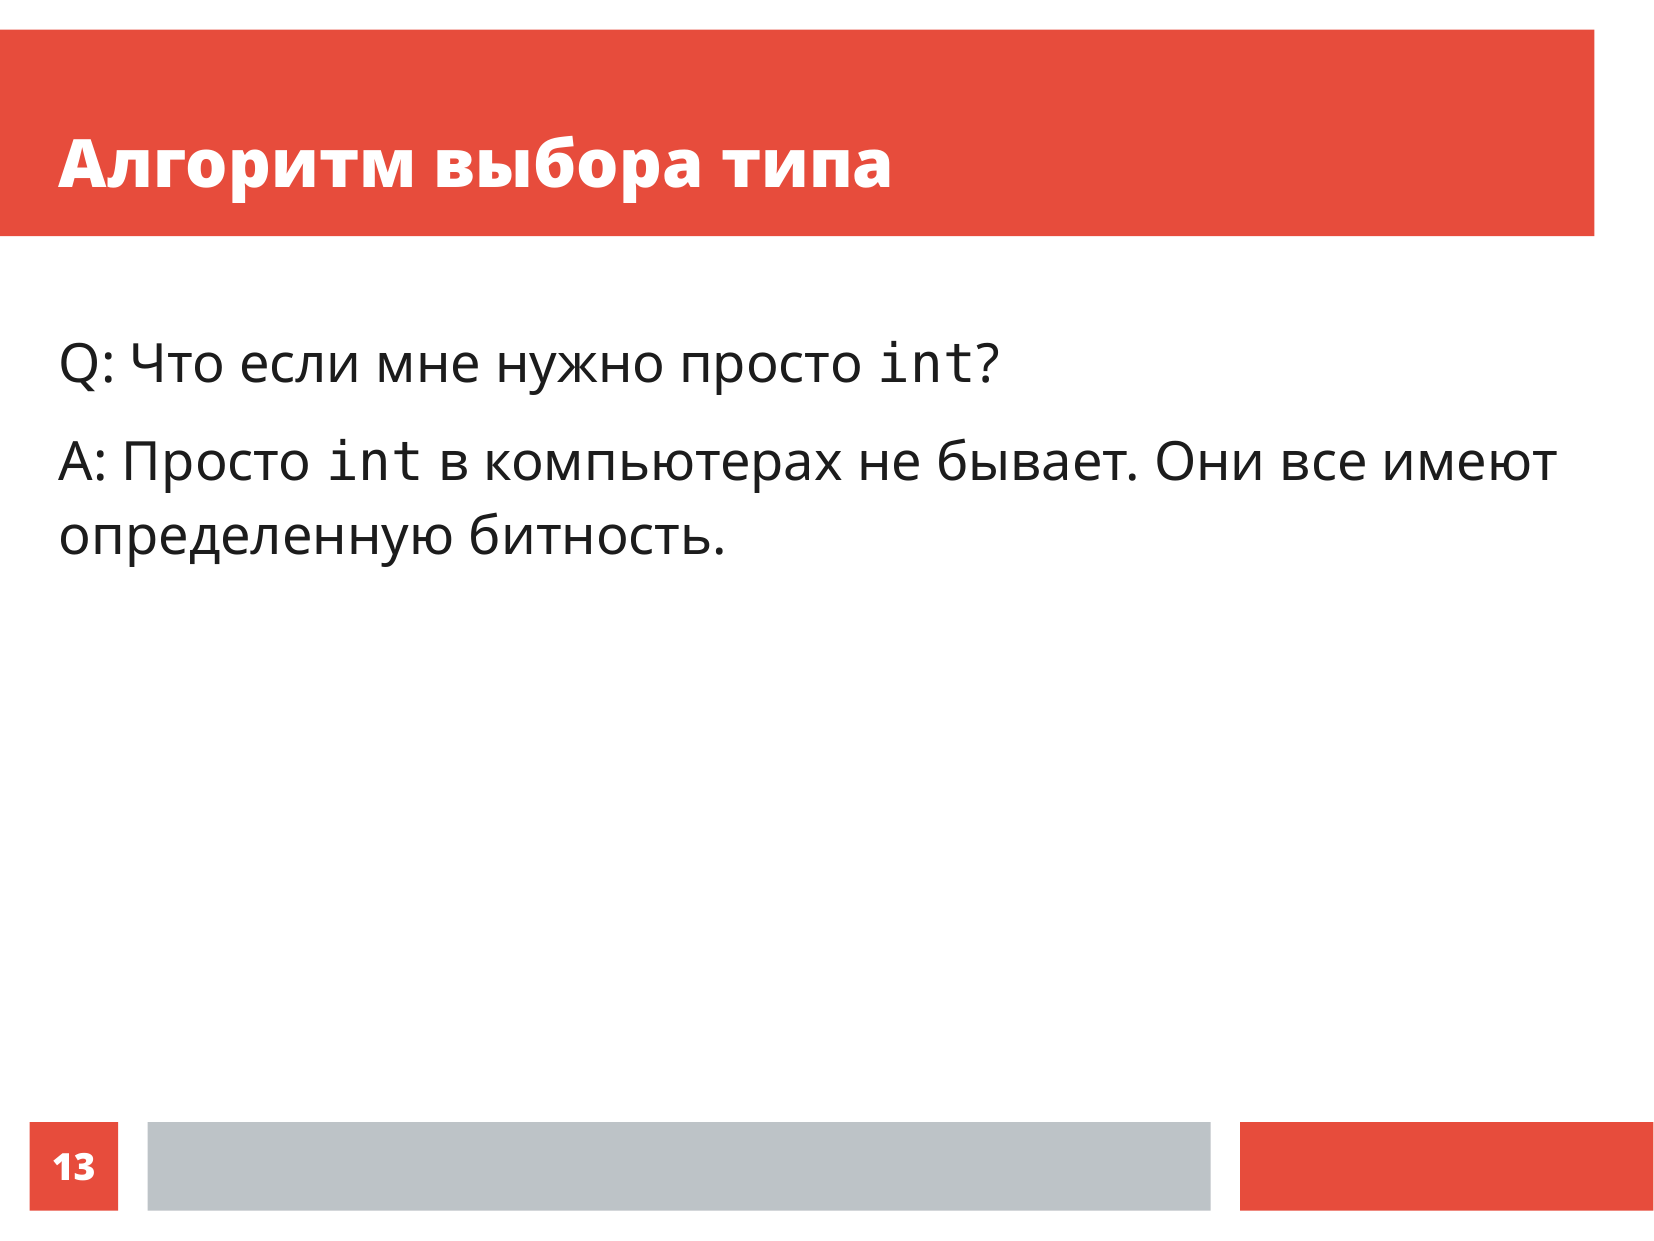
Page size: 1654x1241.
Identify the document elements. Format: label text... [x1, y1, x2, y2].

title Алгоритм выбора типа [59, 59, 1595, 207]
list Q: Что если мне нужно просто int? A: Просто int в компьютерах не бывает. Они все имеют определенную битность. [59, 324, 1565, 1093]
